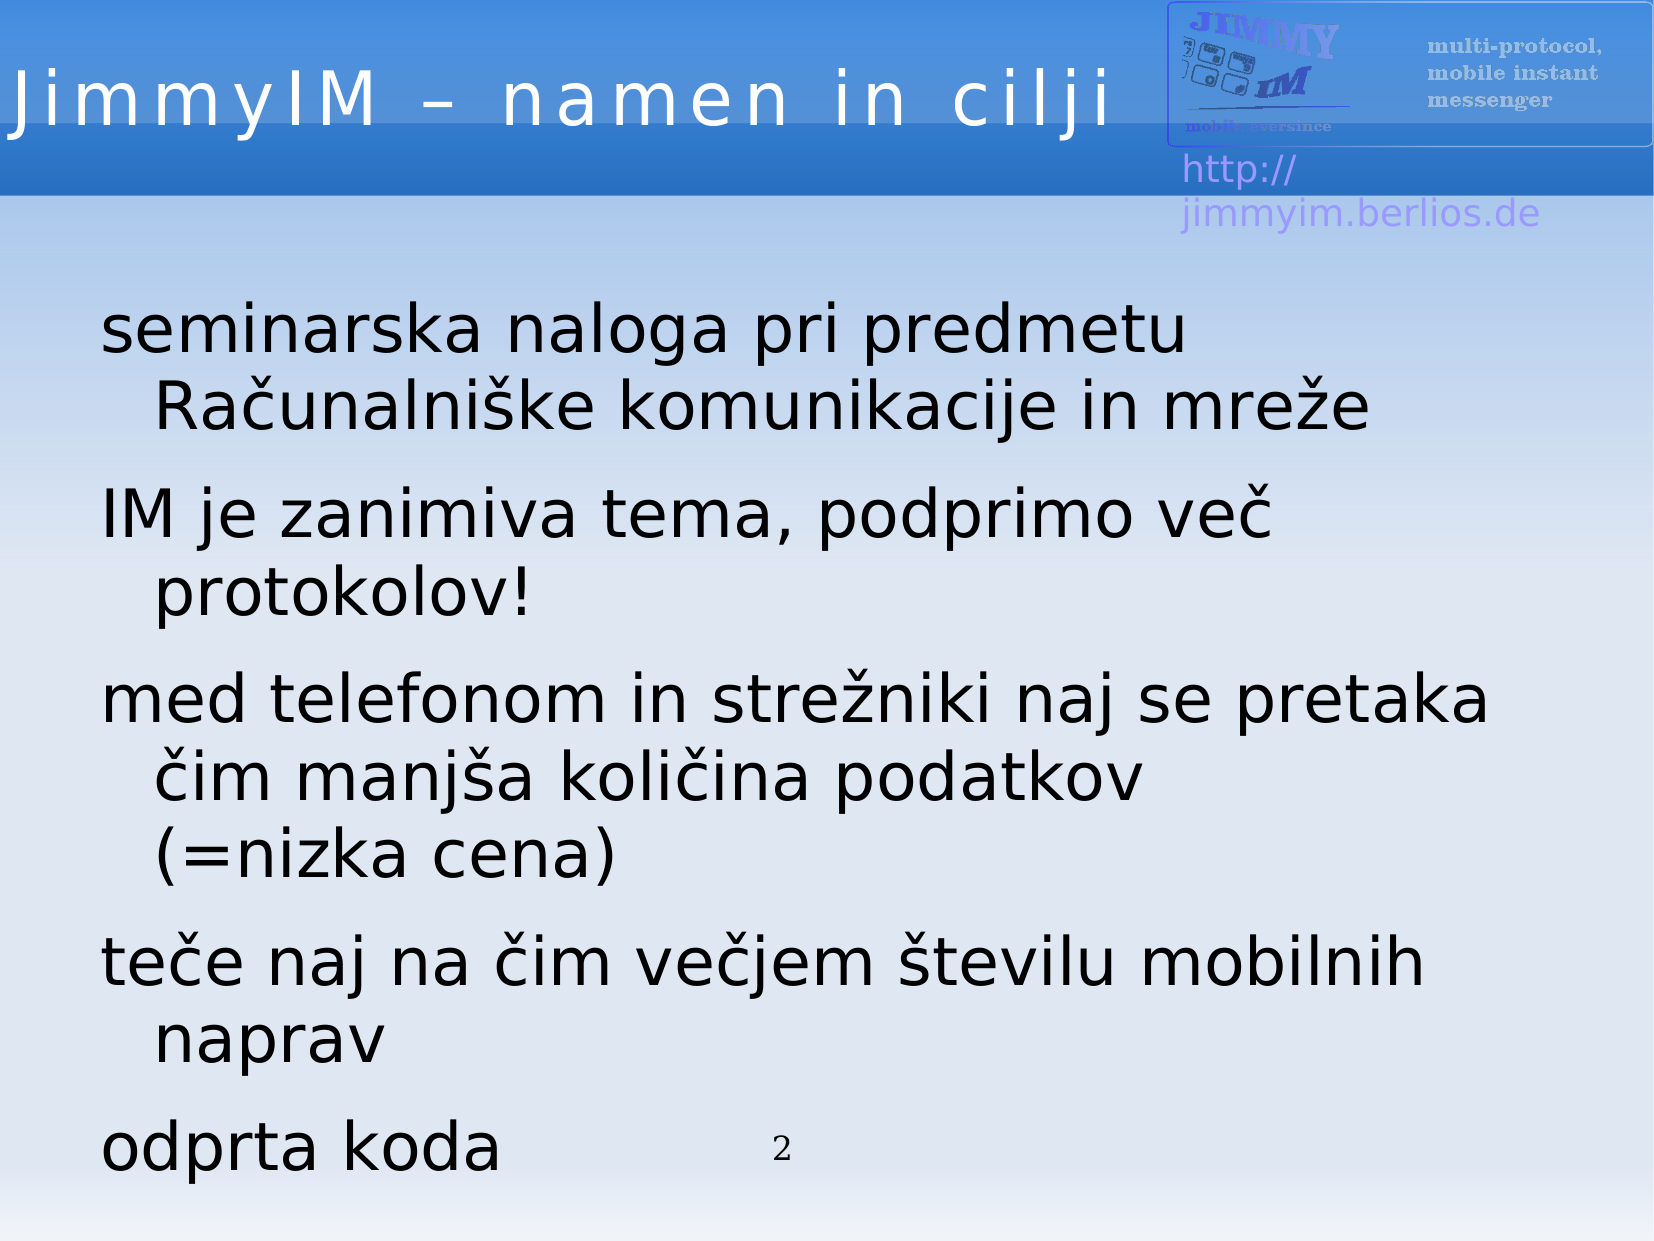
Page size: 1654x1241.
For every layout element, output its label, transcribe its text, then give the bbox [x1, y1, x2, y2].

picture [0, 0, 1654, 1241]
title JimmyIM – namen in cilji [11, 0, 1167, 199]
list seminarska naloga pri predmetu Računalniške komunikacije in mreže IM je zanimiva tema, podprimo več protokolov! med telefonom in strežniki naj se pretaka čim manjša količina podatkov (=nizka cena) teče naj na čim večjem številu mobilnih naprav odprta koda [82, 290, 1571, 1187]
